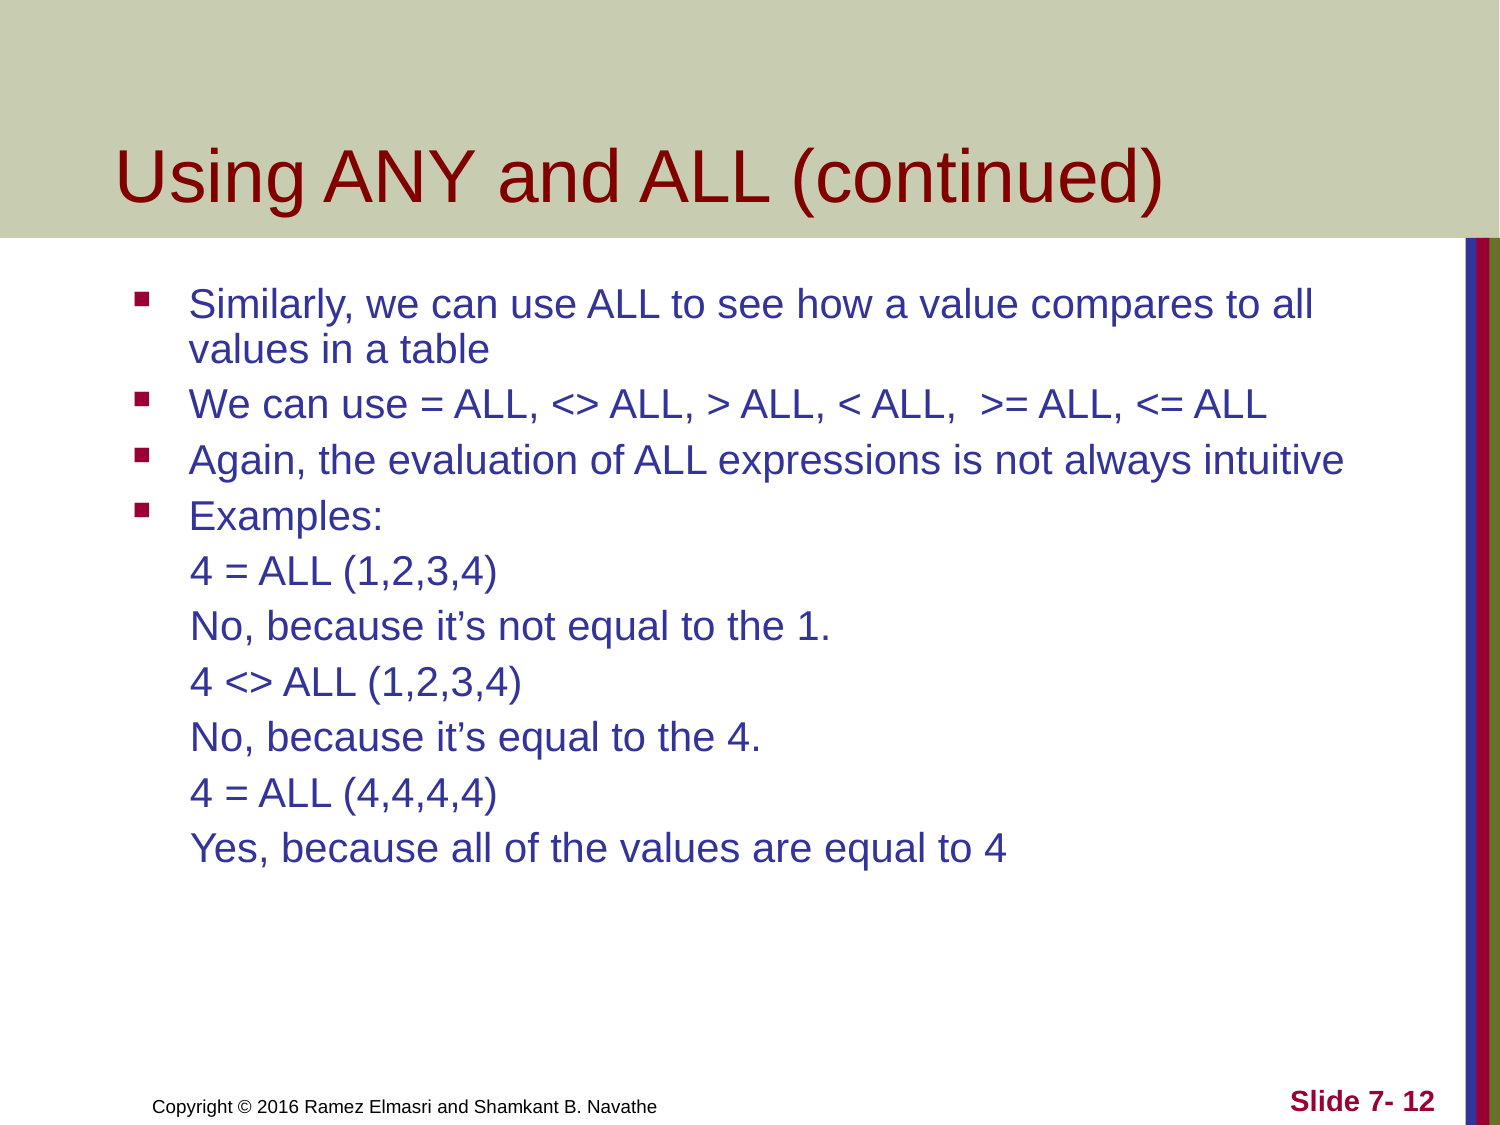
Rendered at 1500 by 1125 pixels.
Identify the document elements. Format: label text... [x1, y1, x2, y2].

list Similarly, we can use ALL to see how a value compares to all values in a table We can use = ALL, <> ALL, > ALL, < ALL, >= ALL, <= ALL Again, the evaluation of ALL expressions is not always intuitive Examples: 4 = ALL (1,2,3,4) No, because it’s not equal to the 1. 4 <> ALL (1,2,3,4) No, because it’s equal to the 4. 4 = ALL (4,4,4,4) Yes, because all of the values are equal to 4 [117, 274, 1380, 1125]
text_box Slide 7- <number> [1137, 1050, 1450, 1125]
title Using ANY and ALL (continued) [99, 99, 1388, 225]
